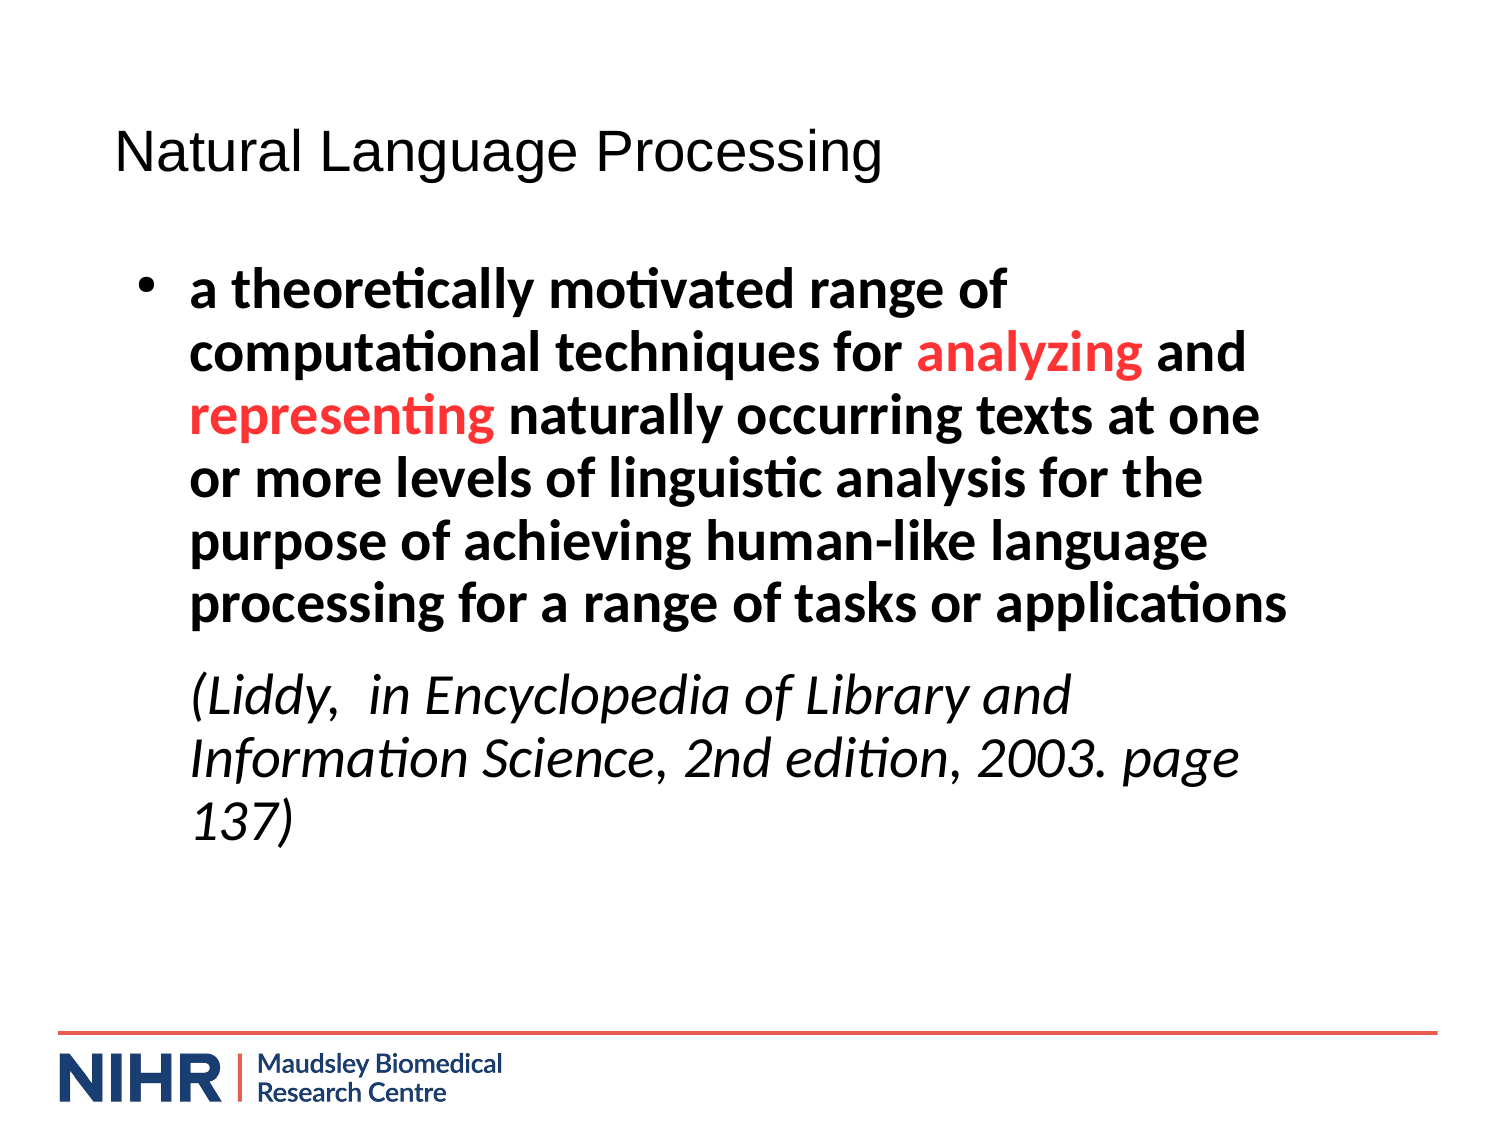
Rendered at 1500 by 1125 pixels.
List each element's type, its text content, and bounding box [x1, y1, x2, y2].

picture [29, 1018, 531, 1125]
list a theoretically motivated range of computational techniques for analyzing and representing naturally occurring texts at one or more levels of linguistic analysis for the purpose of achieving human-like language processing for a range of tasks or applications (Liddy, in Encyclopedia of Library and Information Science, 2nd edition, 2003. page 137) [118, 258, 1300, 904]
text_box Natural Language Processing [100, 113, 1105, 192]
